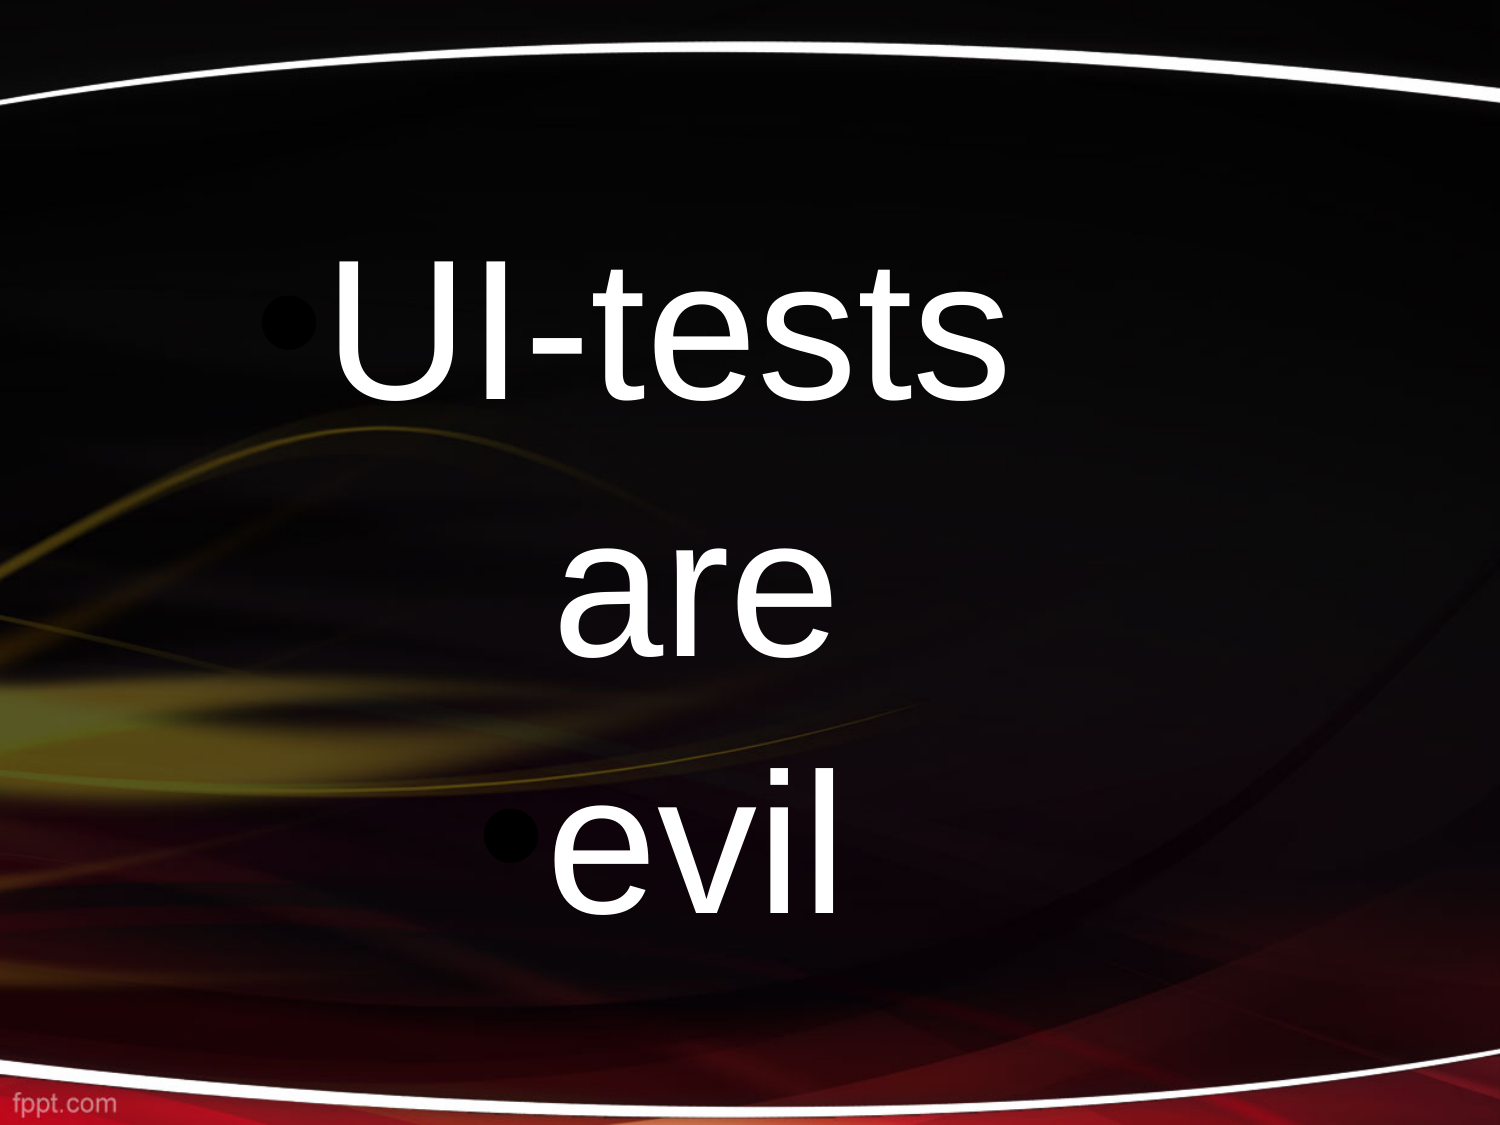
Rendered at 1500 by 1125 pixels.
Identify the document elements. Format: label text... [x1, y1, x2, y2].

picture [0, 0, 1500, 1125]
list UI-tests are evil [240, 192, 1261, 961]
